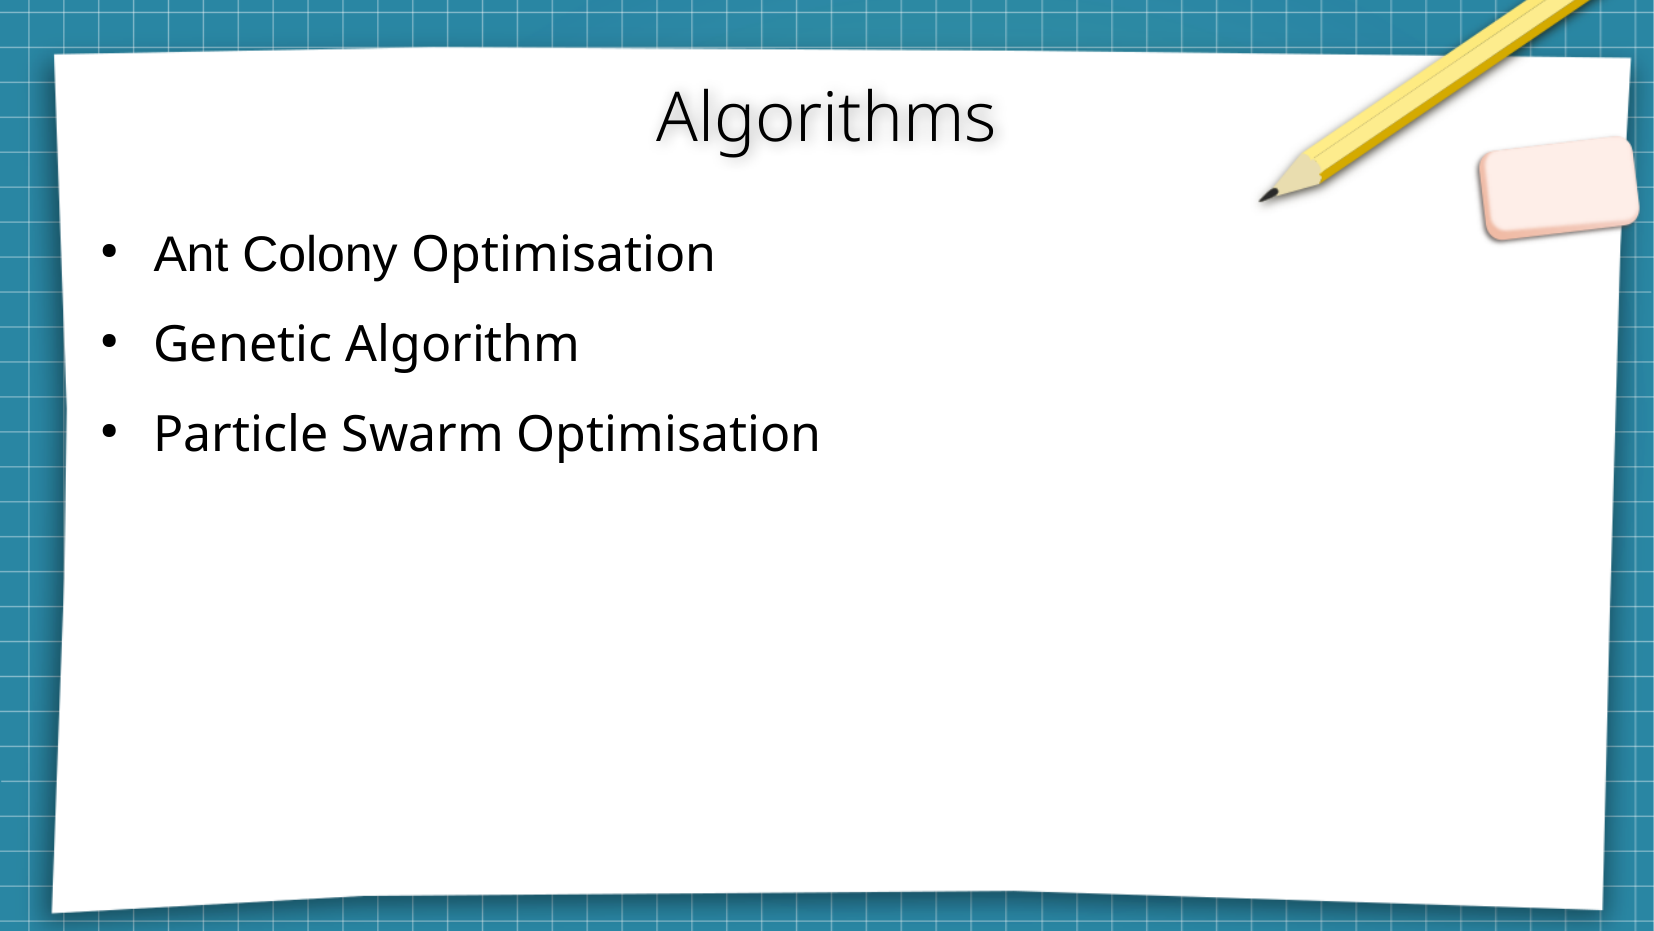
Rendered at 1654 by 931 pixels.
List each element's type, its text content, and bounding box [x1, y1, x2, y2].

picture [0, 0, 1654, 931]
title Algorithms [82, 37, 1571, 193]
list Ant Colony Optimisation Genetic Algorithm Particle Swarm Optimisation [82, 217, 1571, 758]
